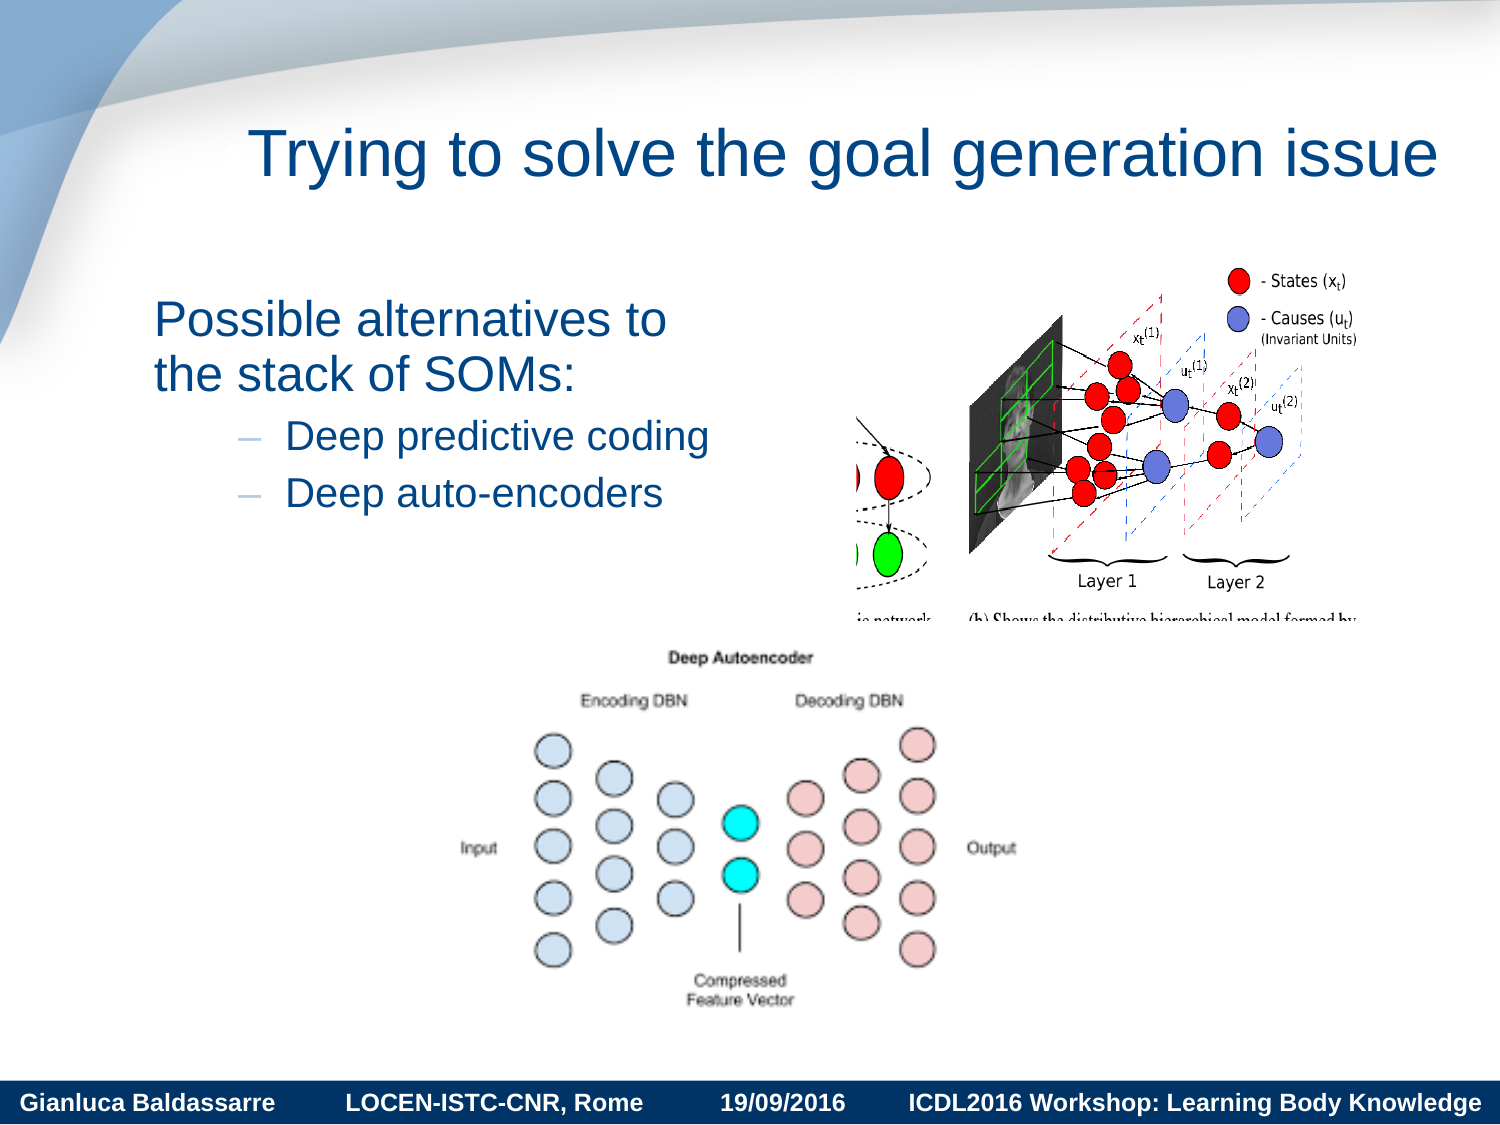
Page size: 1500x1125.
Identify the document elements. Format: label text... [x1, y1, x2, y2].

list Possible alternatives to the stack of SOMs: Deep predictive coding Deep auto-encoders [41, 290, 728, 944]
picture [0, 0, 1500, 1080]
title Trying to solve the goal generation issue [88, 100, 1441, 206]
